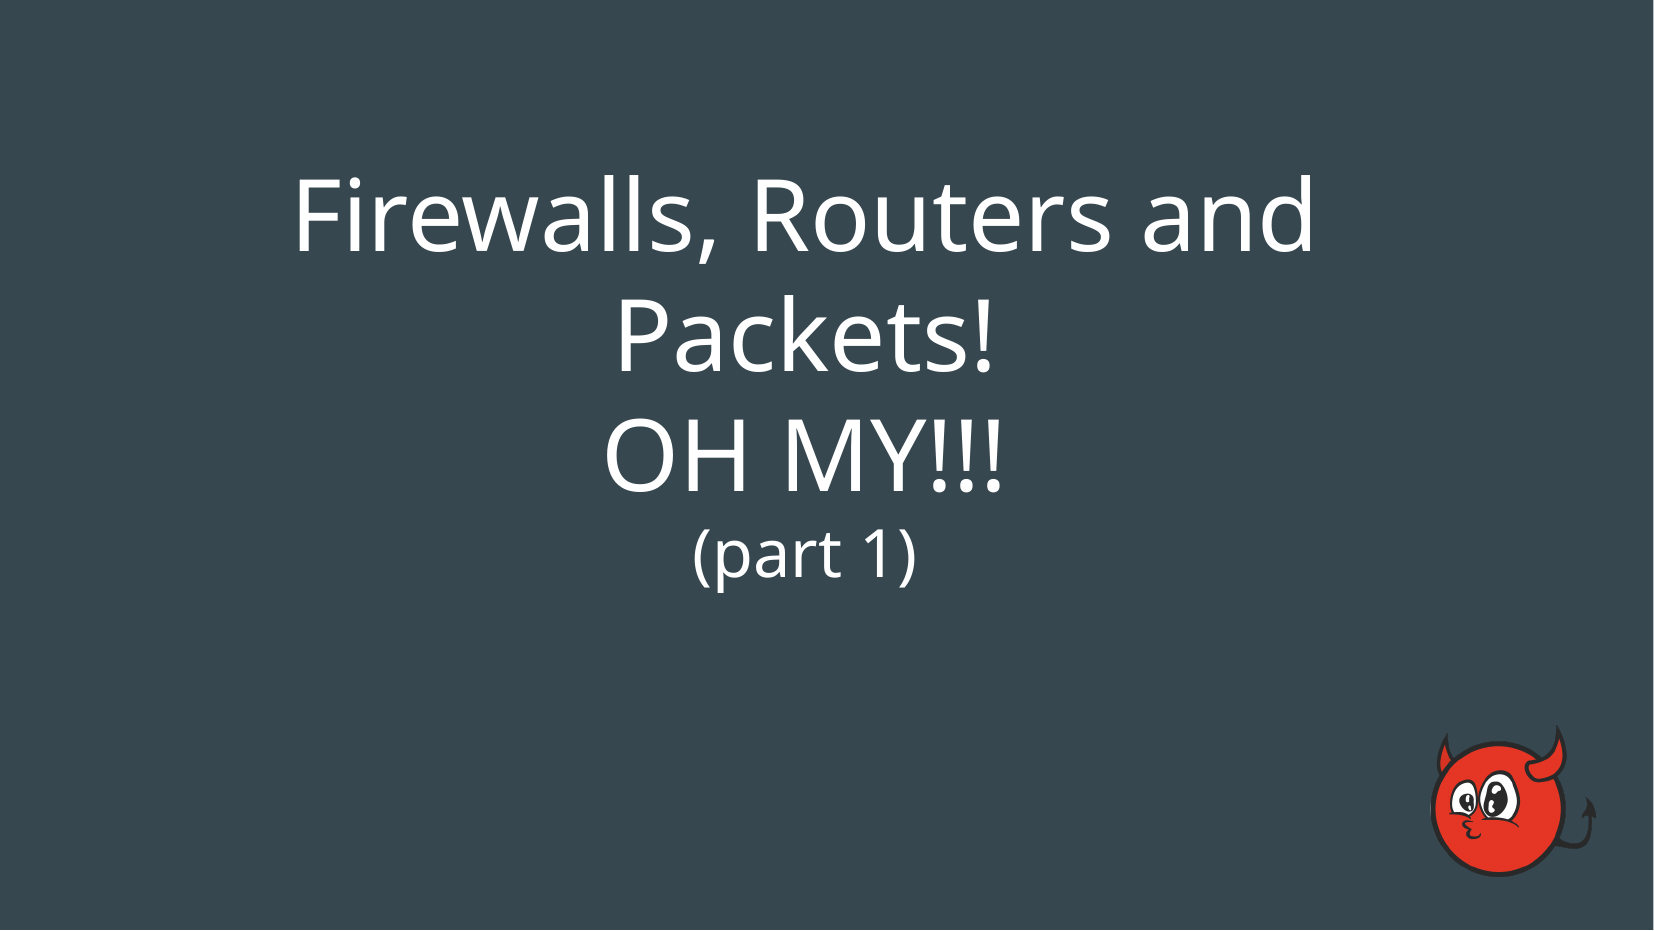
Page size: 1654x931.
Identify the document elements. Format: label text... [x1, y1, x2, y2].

title Firewalls, Routers and Packets! OH MY!!! (part 1) [95, 142, 1516, 601]
picture [1427, 717, 1598, 888]
